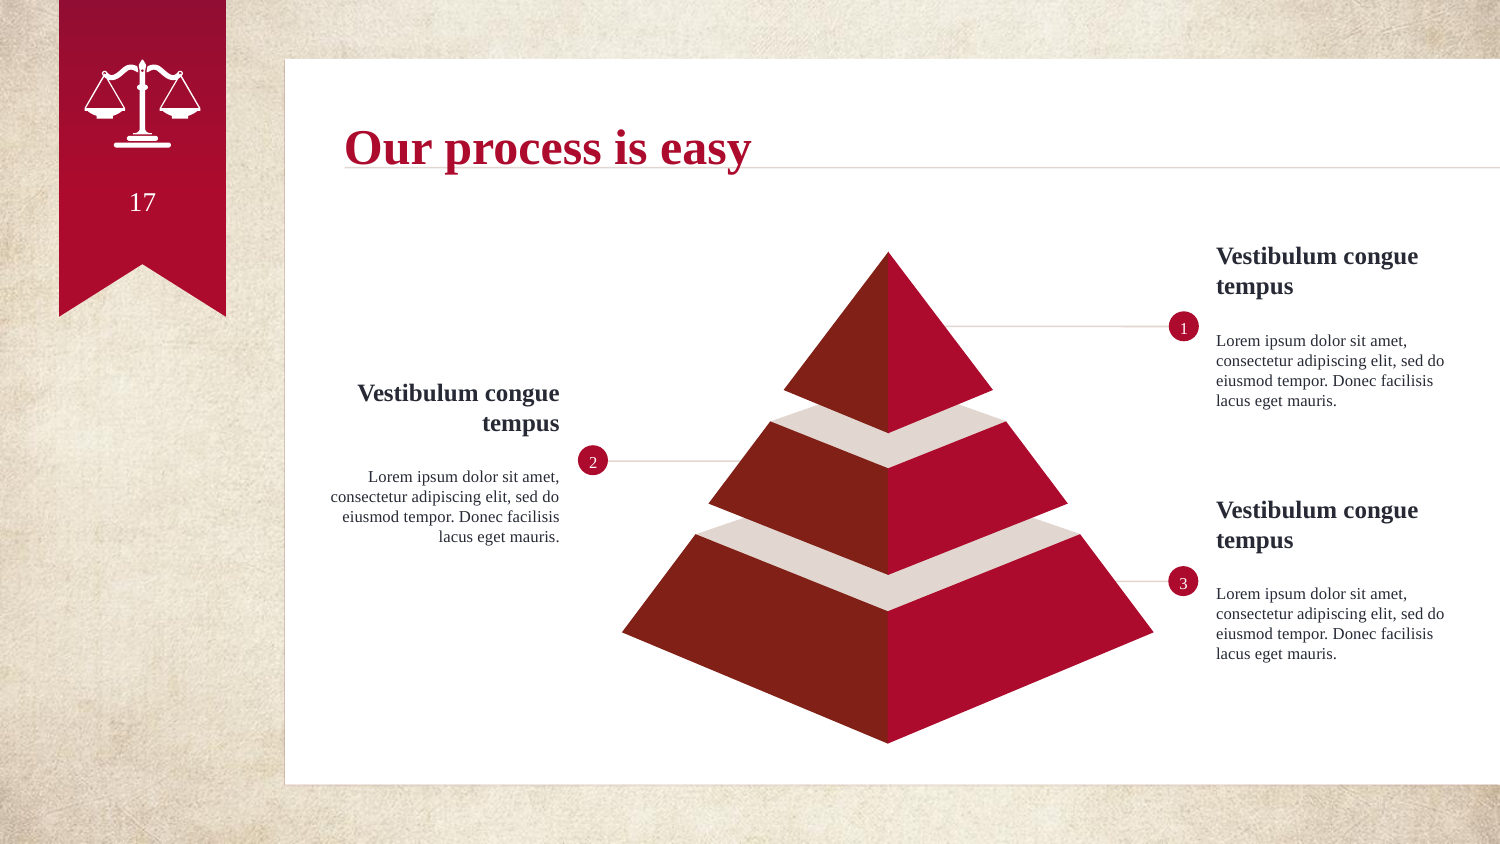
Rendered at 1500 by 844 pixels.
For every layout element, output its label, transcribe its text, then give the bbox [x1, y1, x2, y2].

slide_number <number> [58, 167, 226, 233]
text_box Vestibulum congue tempus Lorem ipsum dolor sit amet, consectetur adipiscing elit, sed do eiusmod tempor. Donec facilisis lacus eget mauris. [1201, 473, 1484, 683]
text_box 2 [574, 436, 612, 484]
title Our process is easy [343, 109, 1441, 175]
text_box 1 [1164, 302, 1203, 351]
text_box [621, 251, 1154, 744]
text_box 3 [1164, 557, 1202, 605]
text_box Vestibulum congue tempus Lorem ipsum dolor sit amet, consectetur adipiscing elit, sed do eiusmod tempor. Donec facilisis lacus eget mauris. [1201, 219, 1484, 430]
picture [0, 0, 1500, 844]
text_box Vestibulum congue tempus Lorem ipsum dolor sit amet, consectetur adipiscing elit, sed do eiusmod tempor. Donec facilisis lacus eget mauris. [292, 356, 575, 566]
